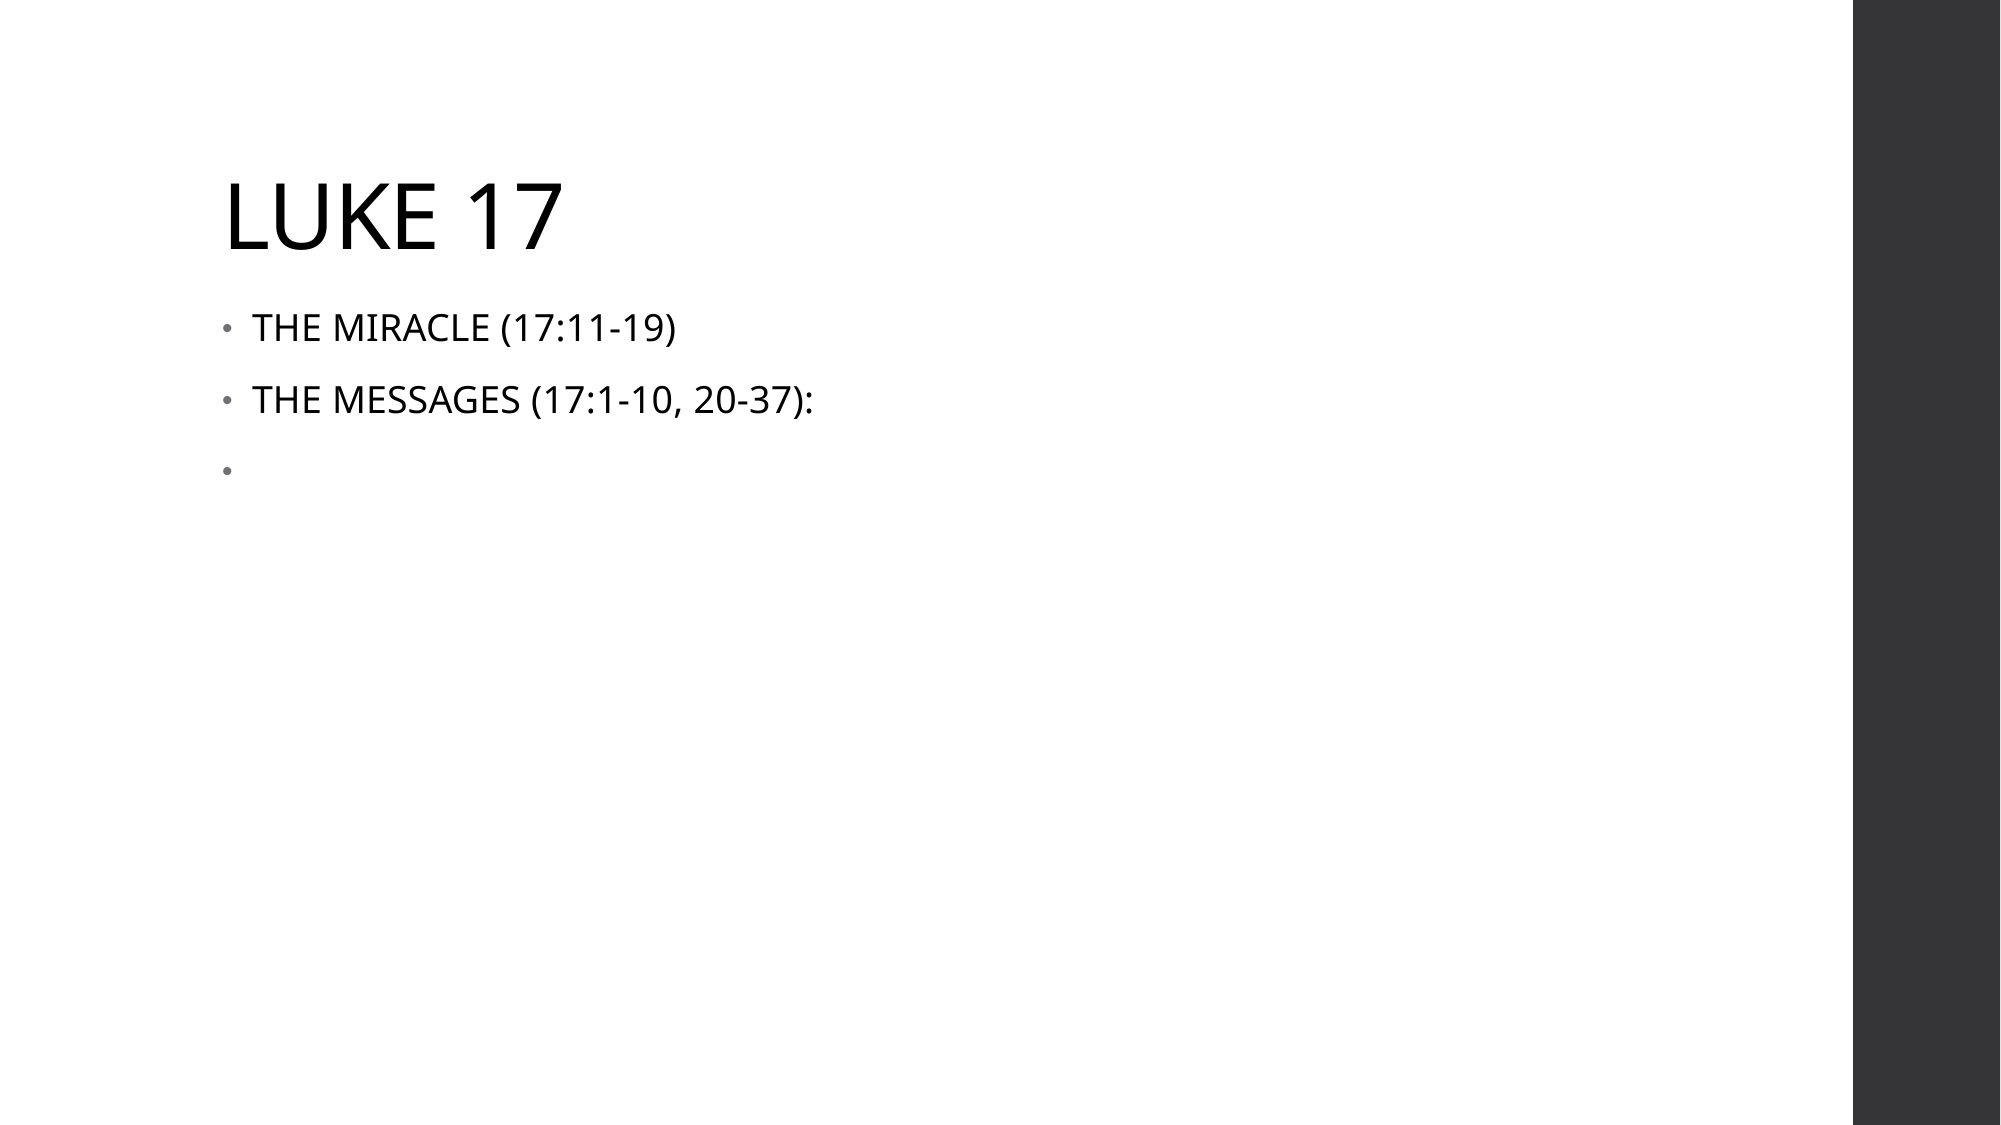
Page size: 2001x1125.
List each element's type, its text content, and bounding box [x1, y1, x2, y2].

list THE MIRACLE (17:11-19) THE MESSAGES (17:1-10, 20-37): [206, 299, 1617, 1014]
title LUKE 17 [206, 60, 1797, 278]
